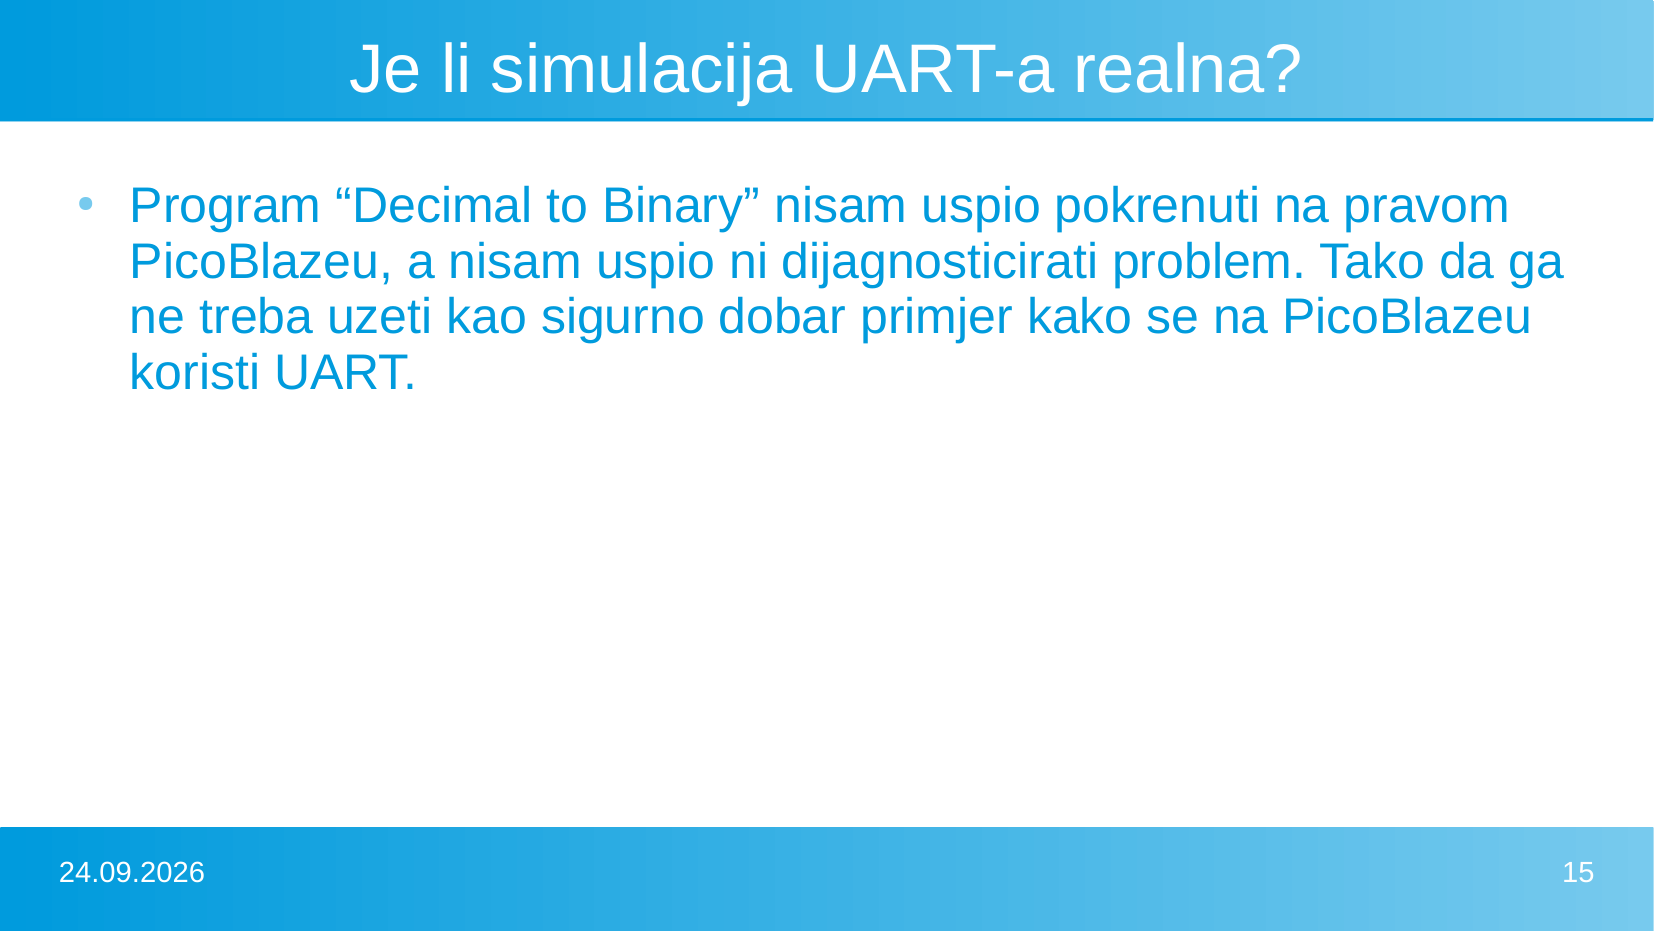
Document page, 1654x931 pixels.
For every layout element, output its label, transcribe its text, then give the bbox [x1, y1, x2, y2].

list Program “Decimal to Binary” nisam uspio pokrenuti na pravom PicoBlazeu, a nisam uspio ni dijagnosticirati problem. Tako da ga ne treba uzeti kao sigurno dobar primjer kako se na PicoBlazeu koristi UART. [59, 177, 1595, 768]
title Je li simulacija UART-a realna? [59, 29, 1595, 108]
